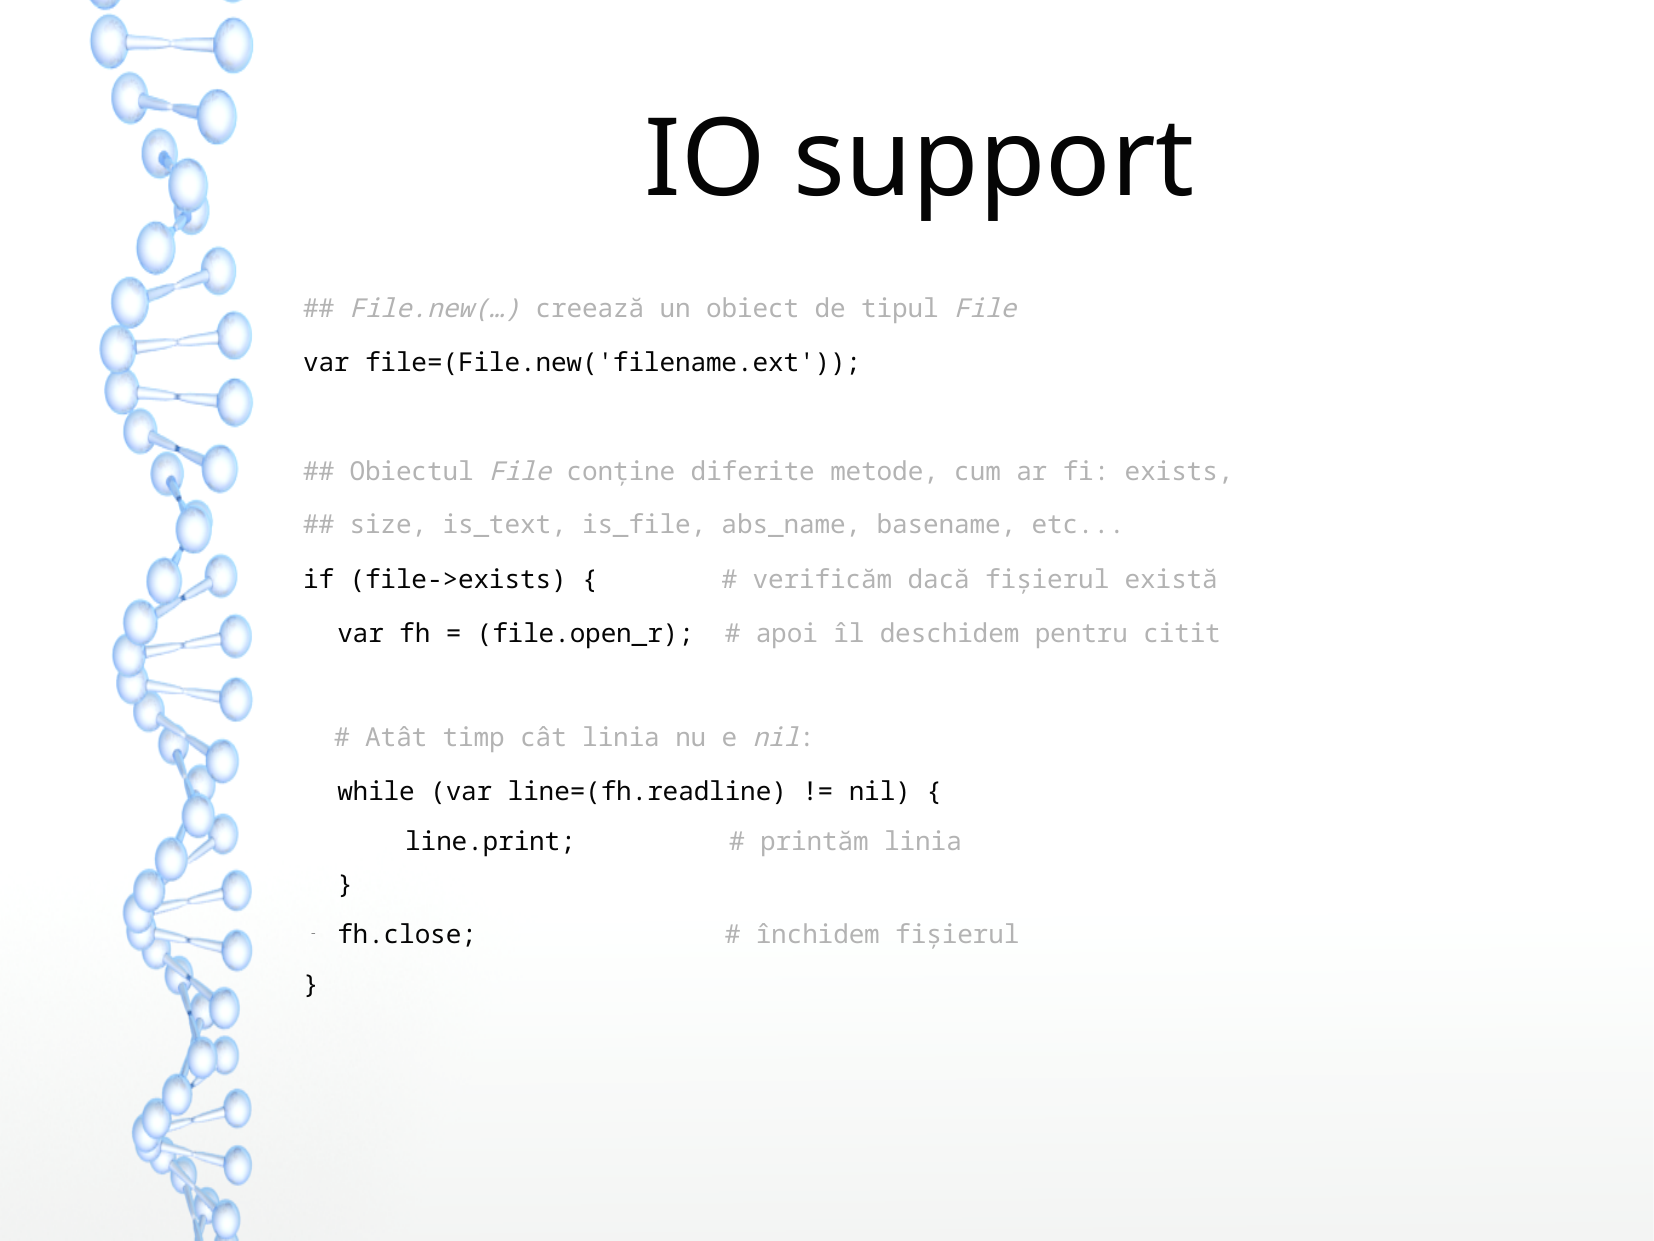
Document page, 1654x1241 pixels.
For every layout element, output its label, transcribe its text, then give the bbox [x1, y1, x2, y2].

title IO support [269, 49, 1571, 257]
picture [0, 0, 1654, 1241]
list ## File.new(…) creează un obiect de tipul File var file=(File.new('filename.ext')); ## Obiectul File conține diferite metode, cum ar fi: exists, ## size, is_text, is_file, abs_name, basename, etc... if (file->exists) { # verificăm dacă fișierul există var fh = (file.open_r); # apoi îl deschidem pentru citit # Atât timp cât linia nu e nil: while (var line=(fh.readline) != nil) { line.print; # printăm linia } fh.close; # închidem fișierul } [269, 290, 1538, 1006]
